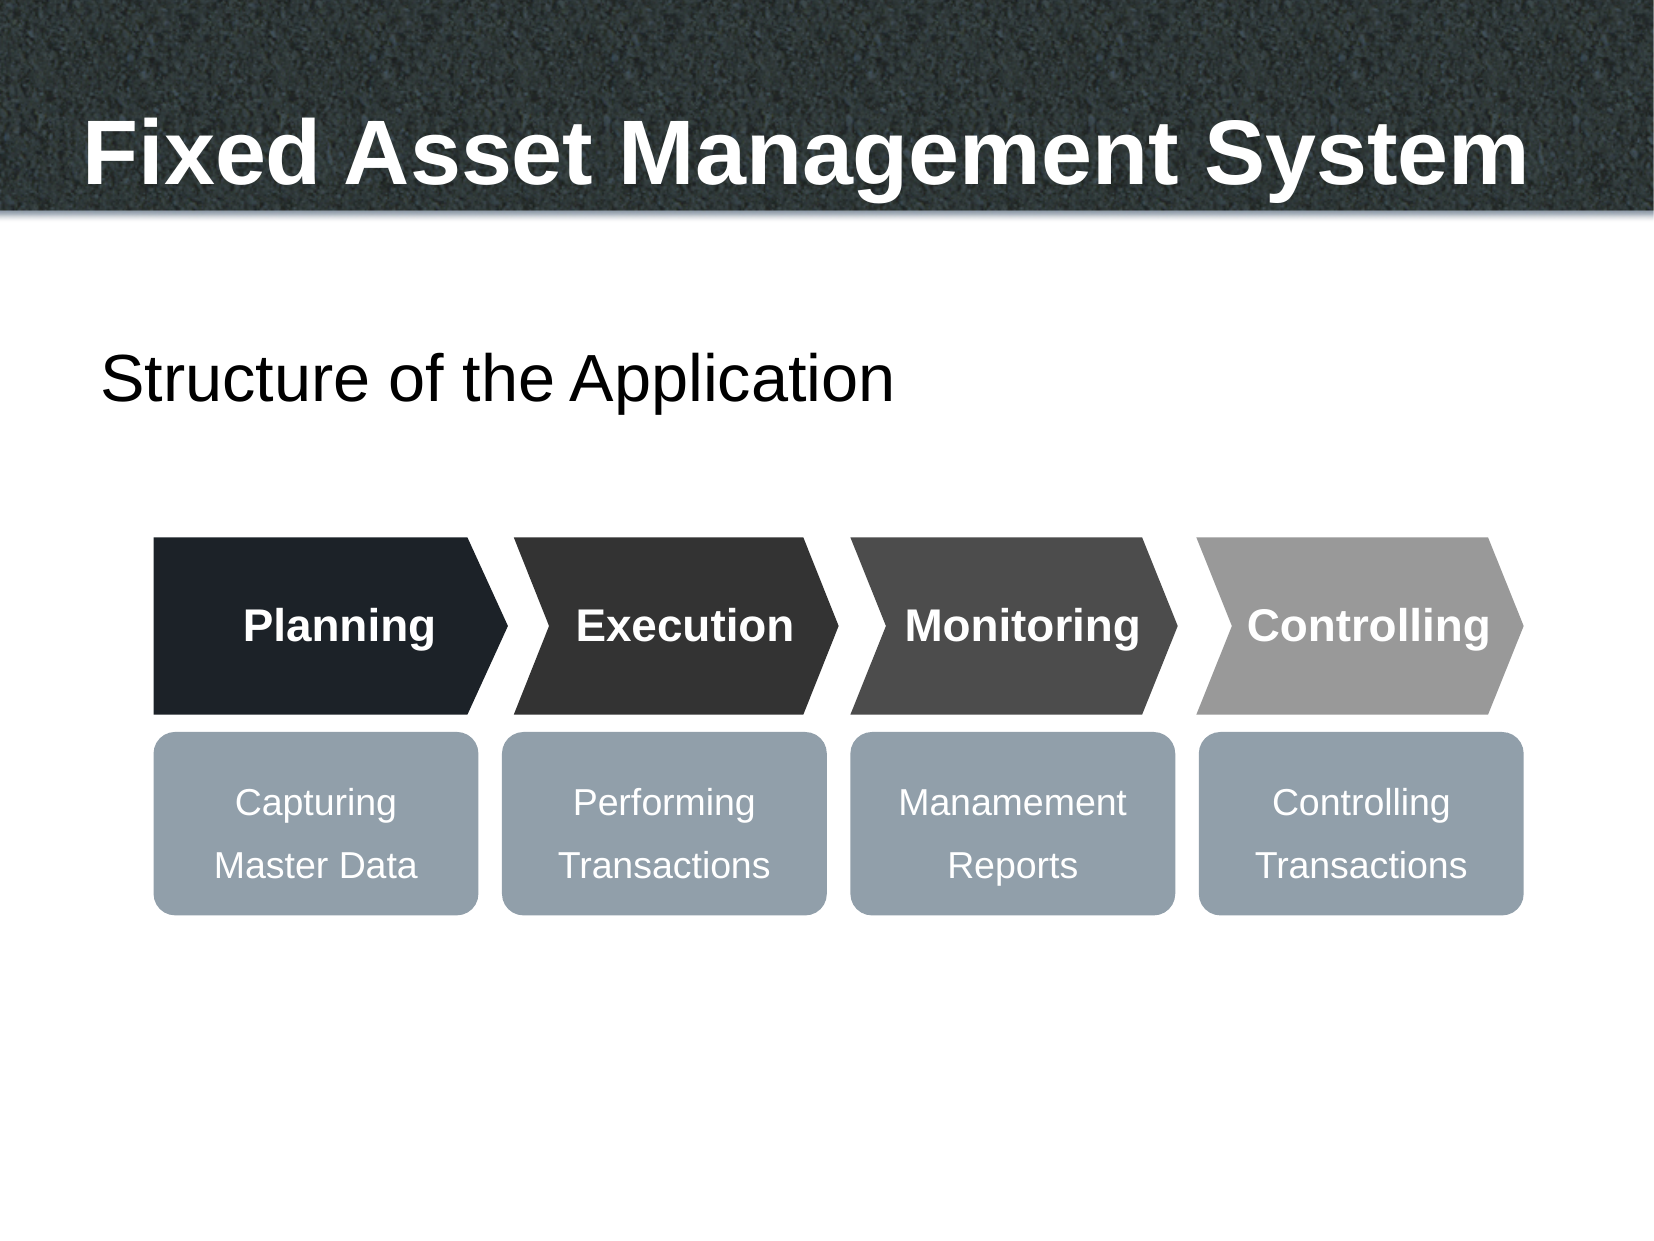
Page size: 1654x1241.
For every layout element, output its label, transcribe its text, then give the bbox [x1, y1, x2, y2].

text_box Controlling [1196, 537, 1524, 715]
text_box Capturing Master Data [153, 731, 479, 916]
picture [0, 0, 1654, 1241]
text_box Controlling Transactions [1198, 731, 1524, 916]
list Structure of the Application [82, 236, 1571, 1152]
title Fixed Asset Management System [82, 56, 1571, 236]
text_box Manamement Reports [850, 731, 1176, 916]
text_box Monitoring [850, 537, 1178, 715]
text_box Planning [153, 537, 508, 715]
text_box Performing Transactions [501, 731, 827, 916]
text_box Execution [513, 537, 839, 715]
